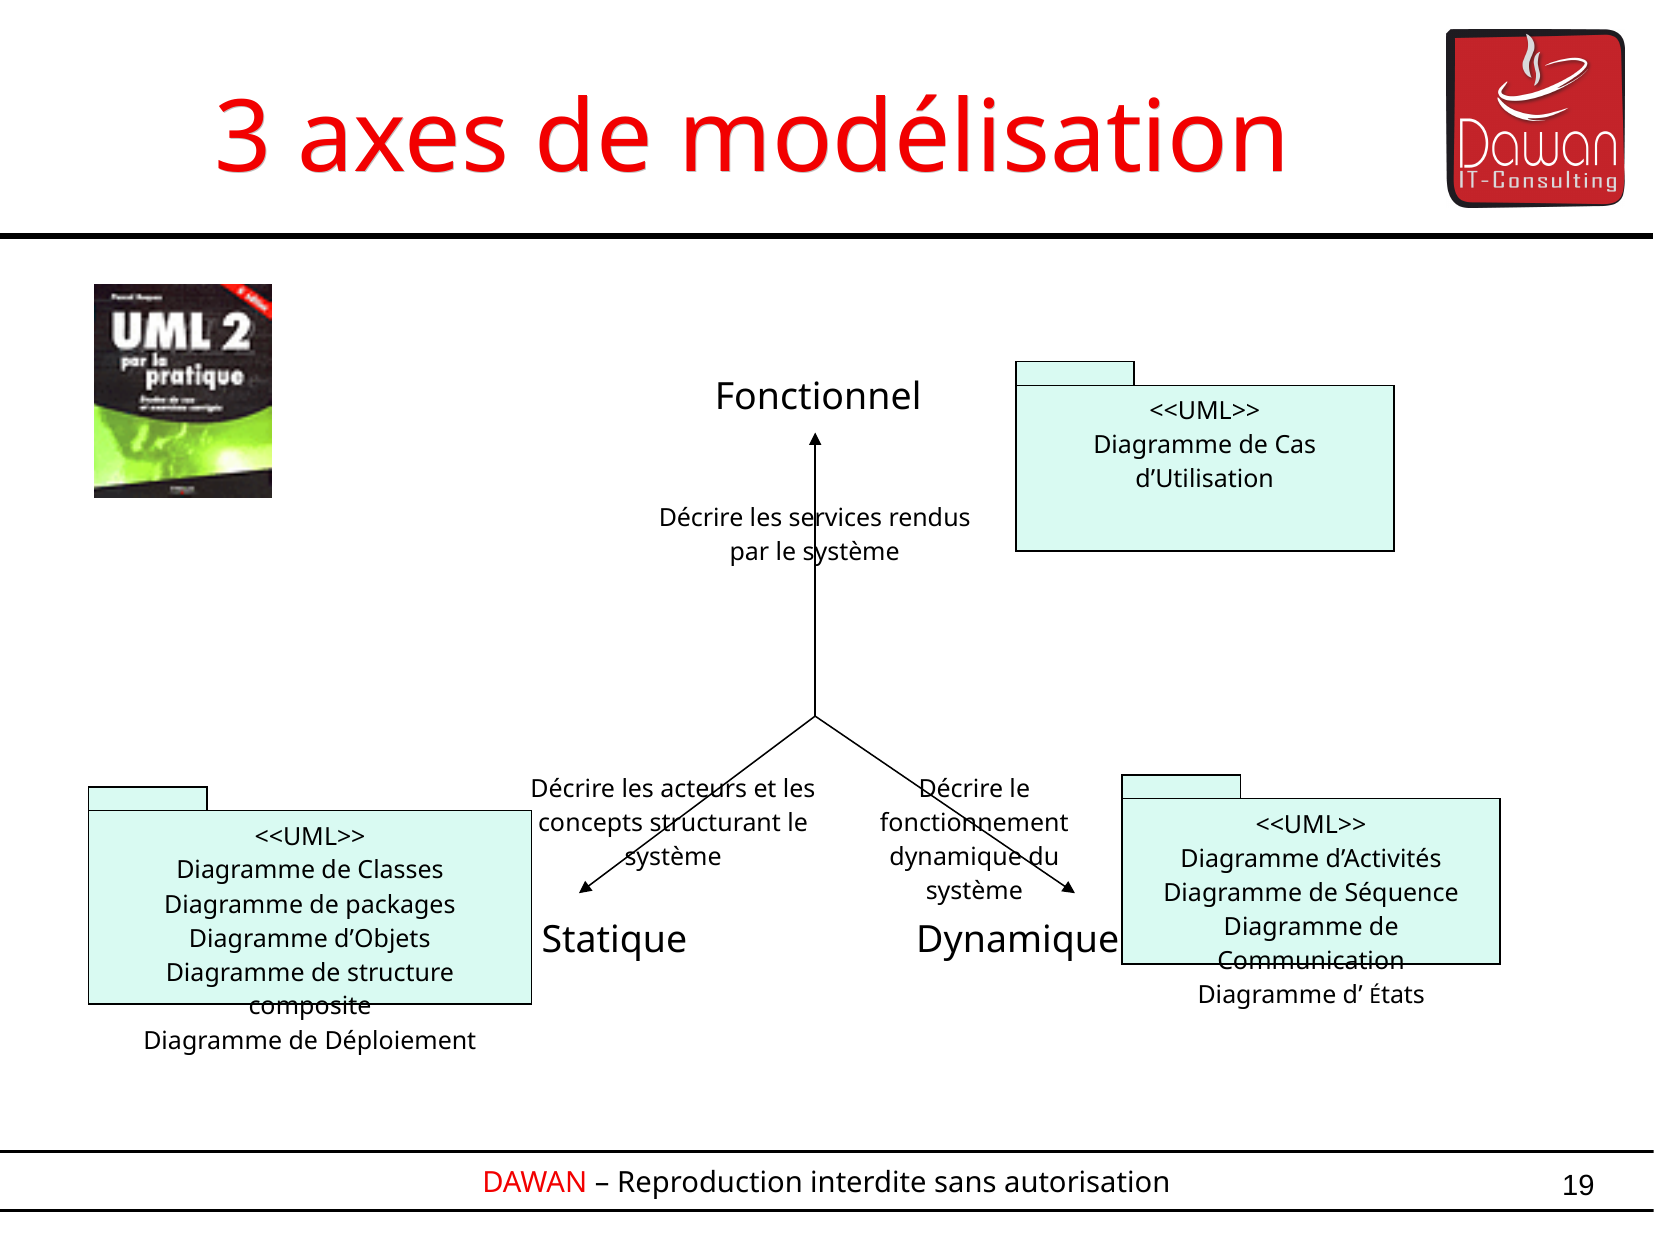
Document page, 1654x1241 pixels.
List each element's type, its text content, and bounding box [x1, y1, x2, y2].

text_box Fonctionnel [699, 361, 937, 429]
text_box Statique [532, 905, 703, 972]
text_box Dynamique [901, 915, 1122, 972]
text_box Décrire le fonctionnement dynamique du système [826, 763, 1123, 915]
text_box <<UML>> Diagramme de Cas d’Utilisation [1015, 385, 1394, 537]
text_box [1015, 537, 1394, 551]
title 3 axes de modélisation [59, 29, 1447, 237]
text_box <<UML>> Diagramme d’Activités Diagramme de Séquence Diagramme de Communication Diagramme d’ États [1122, 798, 1501, 1053]
text_box [88, 786, 207, 810]
text_box Décrire les services rendus par le système [637, 491, 993, 576]
text_box [1015, 361, 1135, 385]
text_box <<UML>> Diagramme de Classes Diagramme de packages Diagramme d’Objets Diagramme de structure composite Diagramme de Déploiement [88, 810, 532, 1065]
text_box [1122, 774, 1241, 798]
picture [1447, 29, 1625, 208]
picture [94, 284, 272, 498]
text_box Décrire les acteurs et les concepts structurant le système [507, 763, 826, 881]
